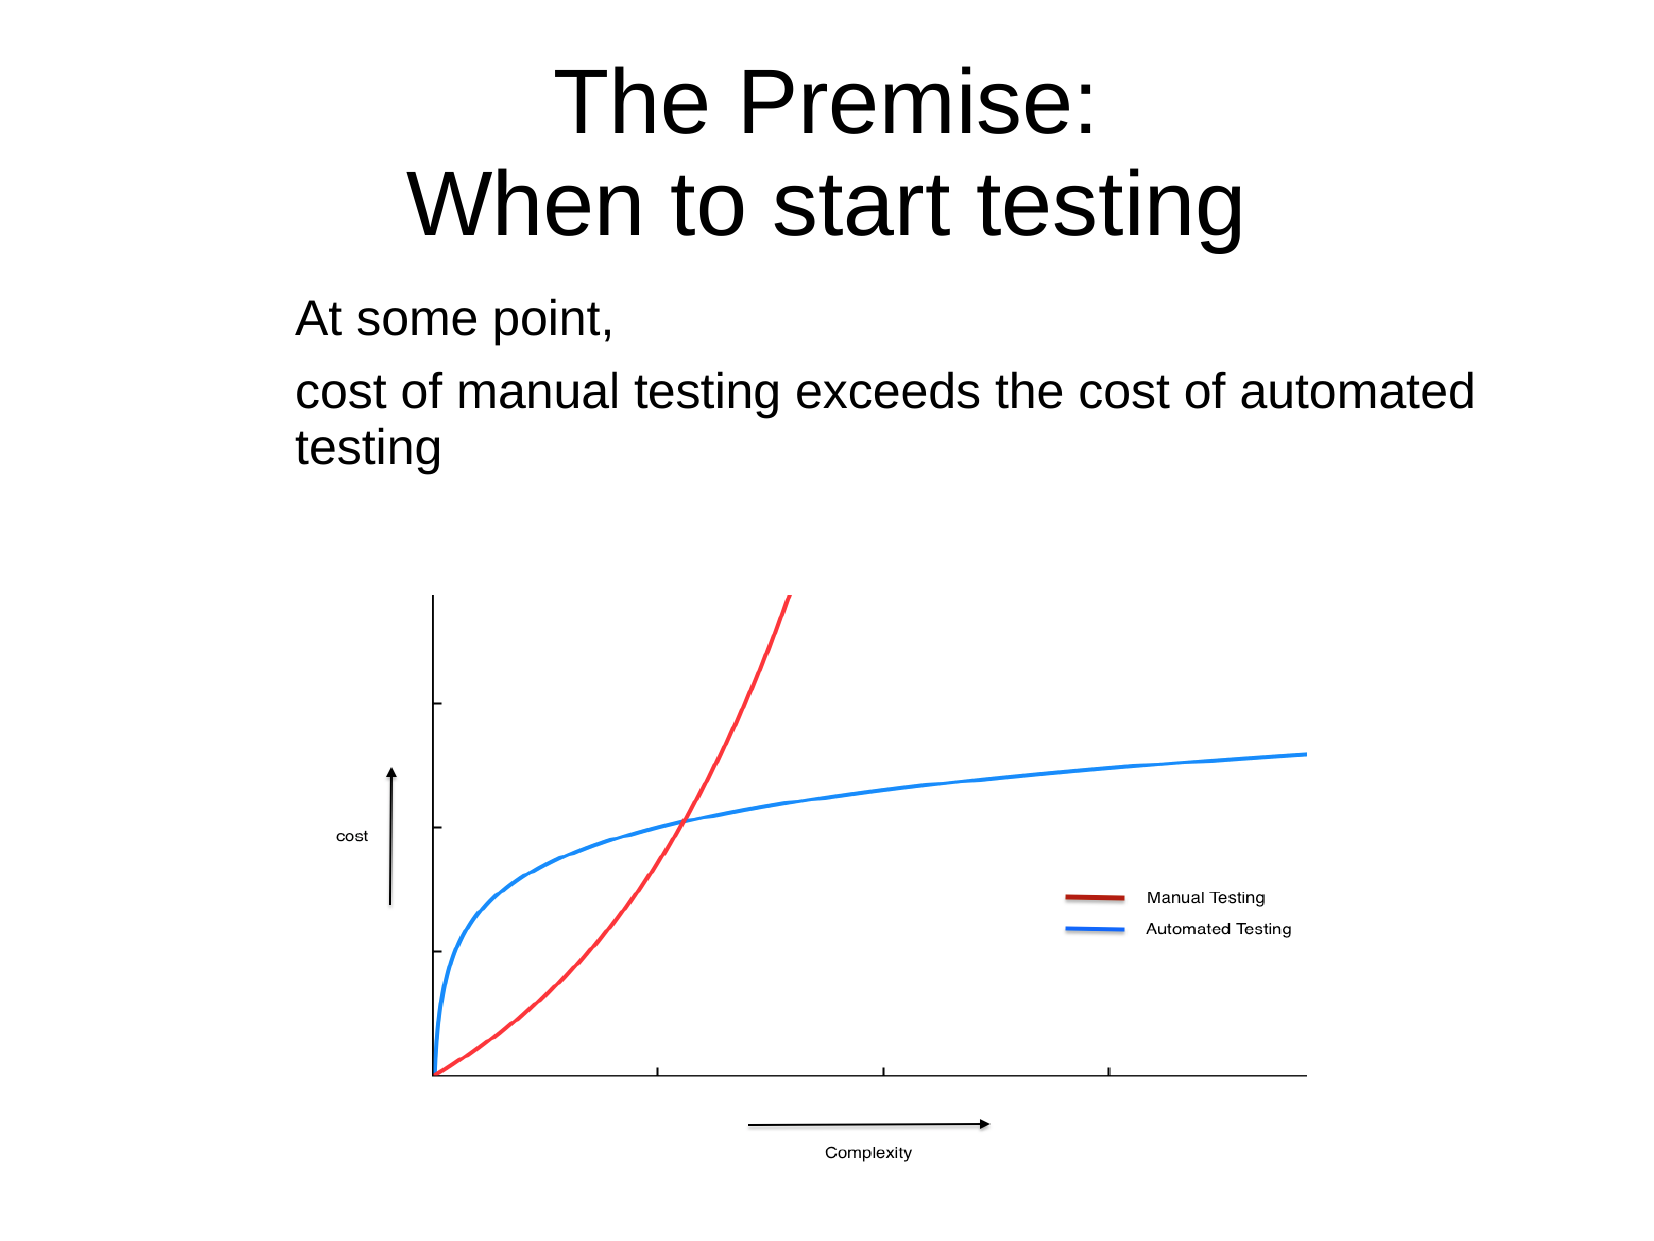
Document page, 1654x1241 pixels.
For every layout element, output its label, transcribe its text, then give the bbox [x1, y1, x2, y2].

picture [307, 543, 1418, 1205]
list At some point, cost of manual testing exceeds the cost of automated testing [82, 290, 1571, 1109]
title The Premise: When to start testing [82, 49, 1571, 257]
